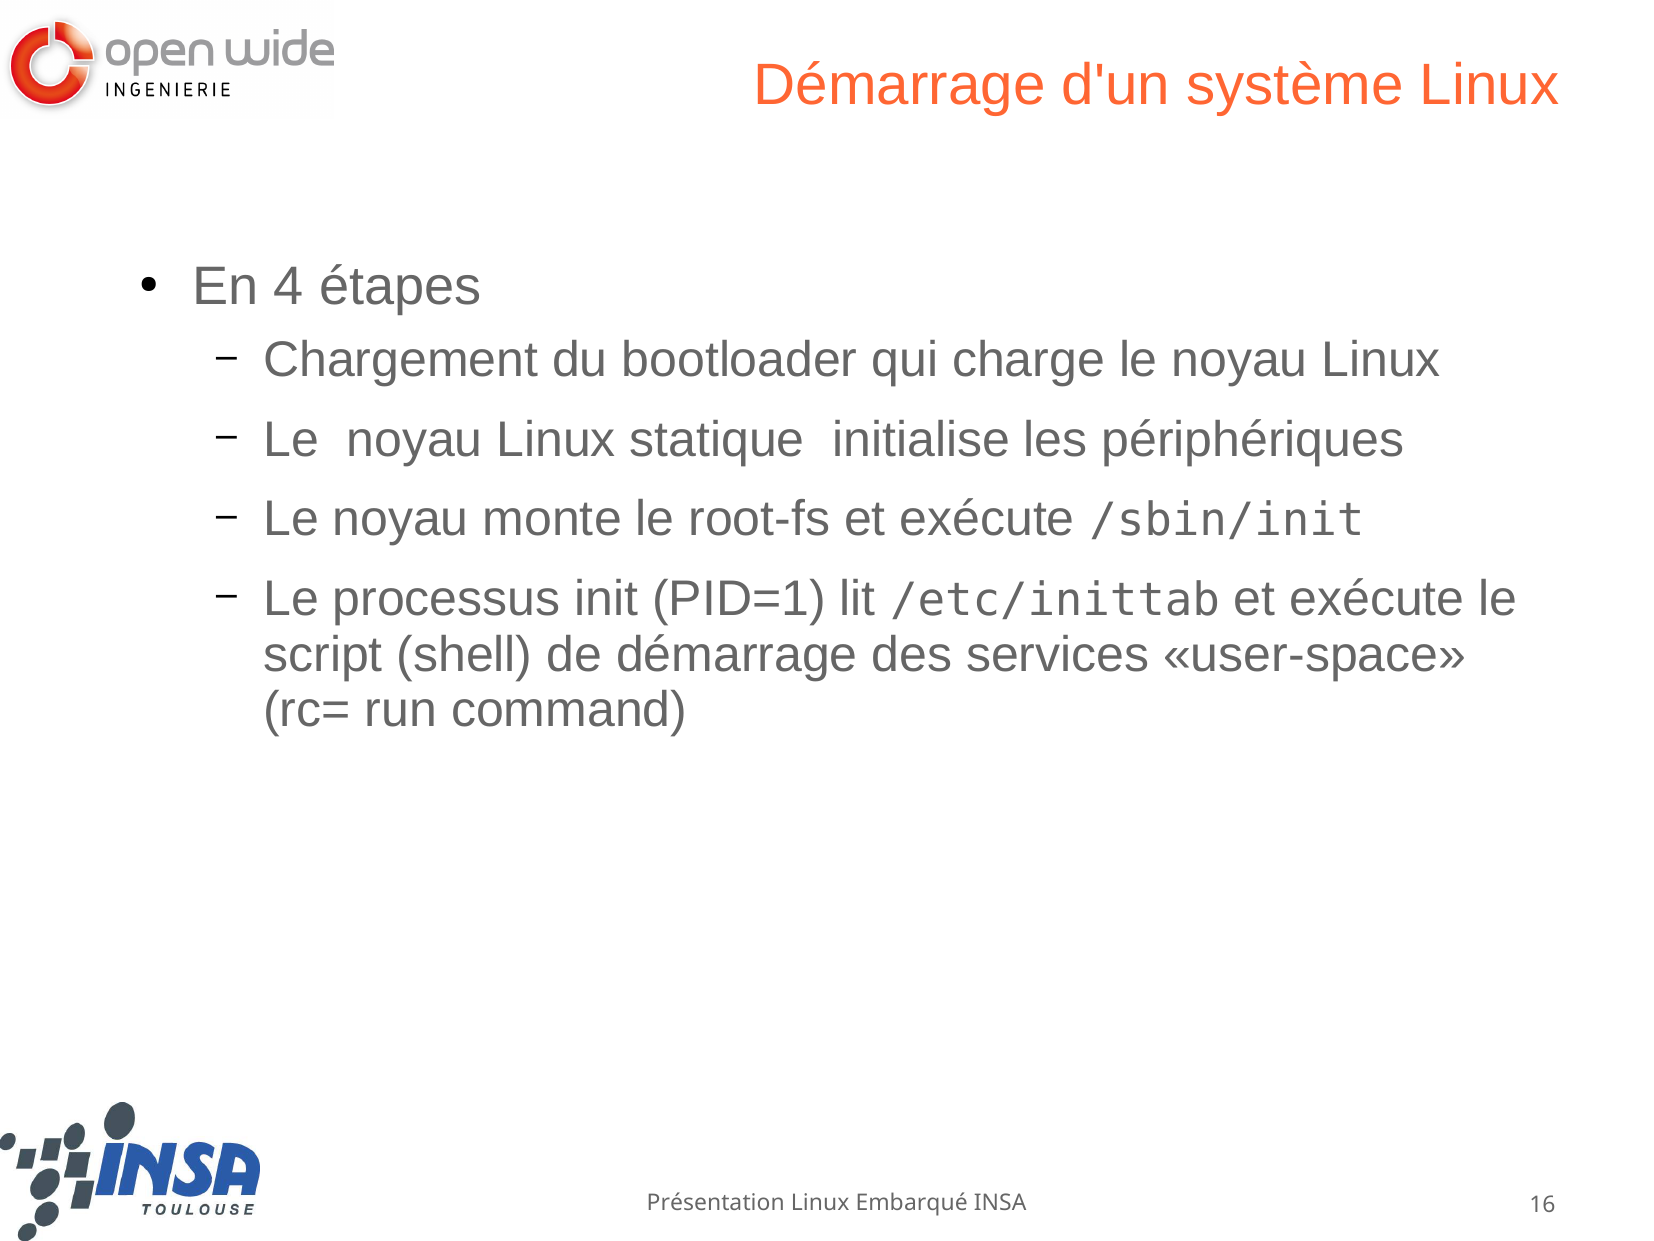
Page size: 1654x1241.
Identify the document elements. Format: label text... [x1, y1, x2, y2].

title Démarrage d'un système Linux [602, 12, 1561, 157]
picture [0, 1102, 260, 1241]
list En 4 étapes Chargement du bootloader qui charge le noyau Linux Le noyau Linux statique initialise les périphériques Le noyau monte le root-fs et exécute /sbin/init Le processus init (PID=1) lit /etc/inittab et exécute le script (shell) de démarrage des services «user-space» (rc= run command) [121, 255, 1534, 1127]
picture [0, 0, 334, 119]
